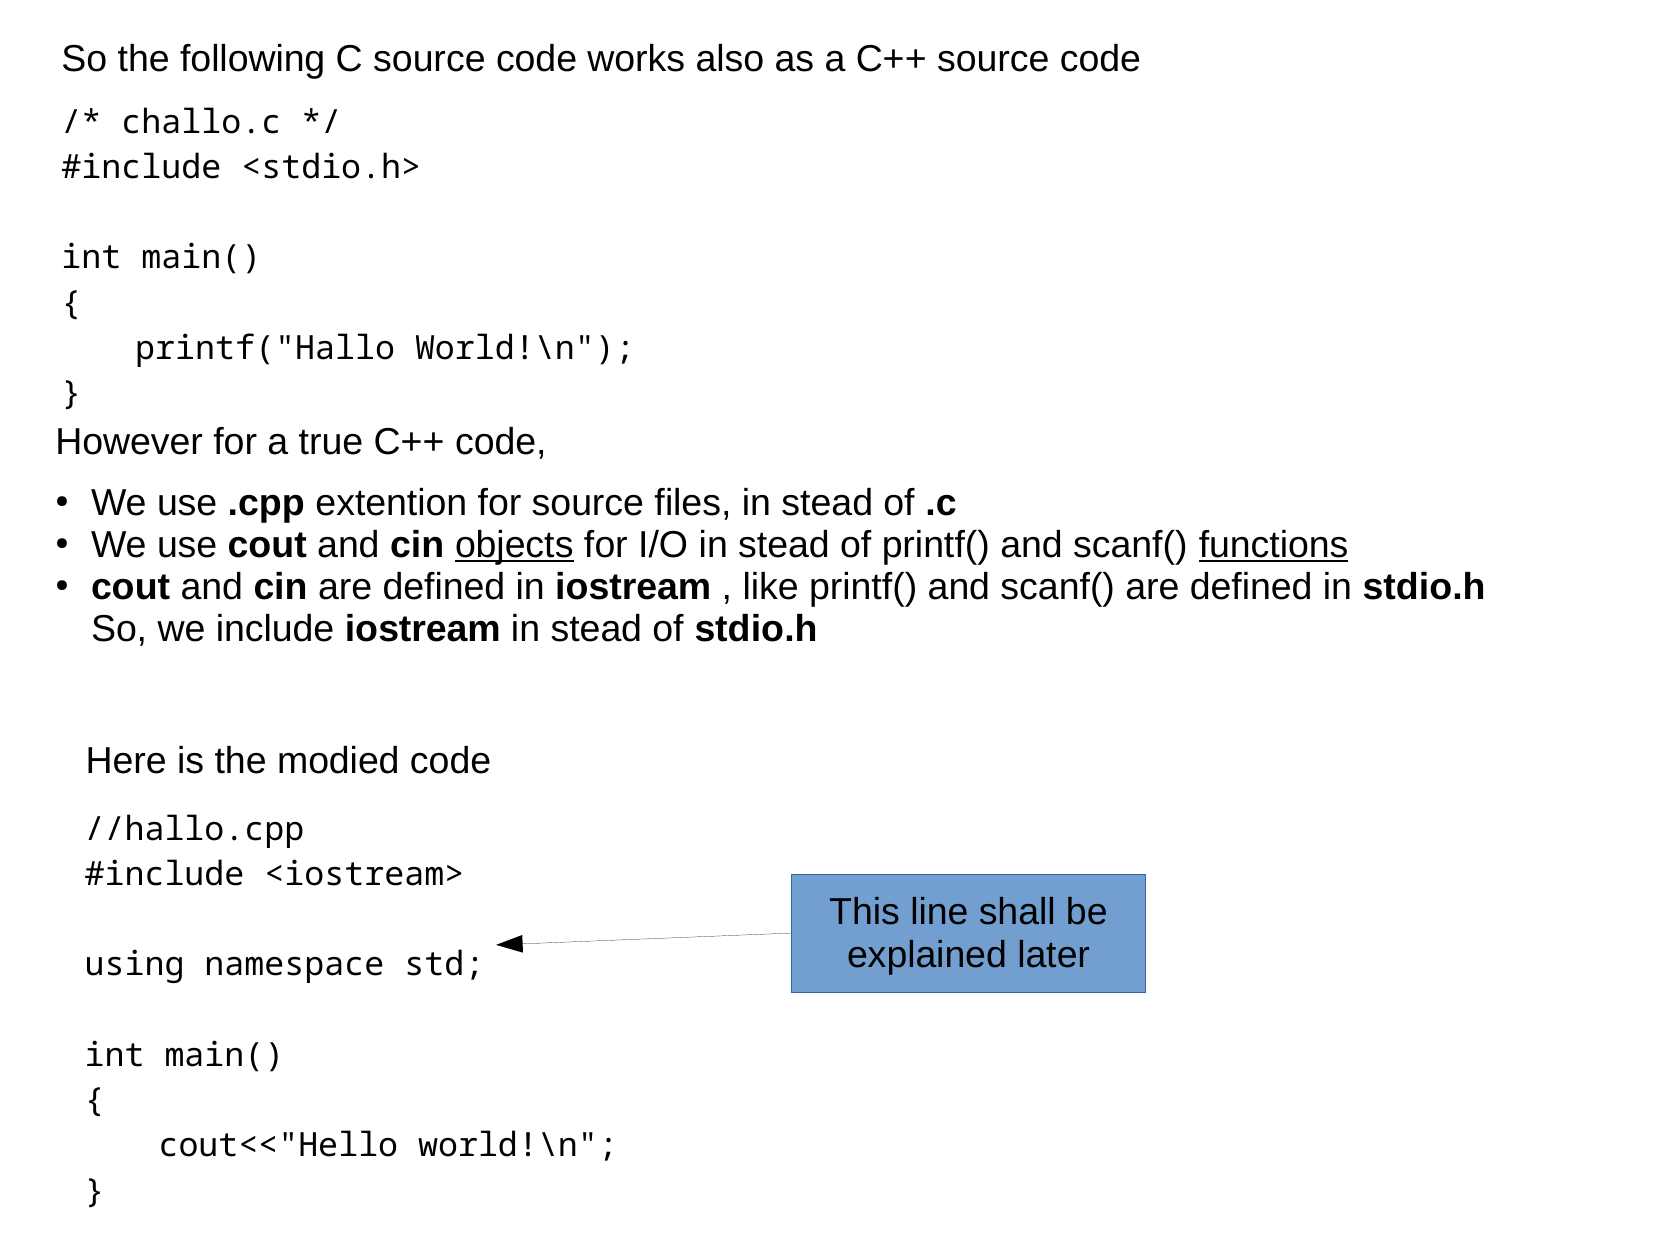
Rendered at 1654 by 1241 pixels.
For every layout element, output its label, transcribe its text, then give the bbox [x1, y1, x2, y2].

text_box However for a true C++ code, We use .cpp extention for source files, in stead of .c We use cout and cin objects for I/O in stead of printf() and scanf() functions cout and cin are defined in iostream , like printf() and scanf() are defined in stdio.h So, we include iostream in stead of stdio.h [40, 413, 1501, 658]
text_box Here is the modied code [70, 732, 506, 790]
text_box So the following C source code works also as a C++ source code /* challo.c */ #include <stdio.h> int main() { printf("Hallo World!\n"); } [46, 29, 1359, 377]
text_box //hallo.cpp #include <iostream> using namespace std; int main() { cout<<"Hello world!\n"; } [69, 797, 634, 1161]
text_box This line shall be explained later [791, 874, 1146, 993]
